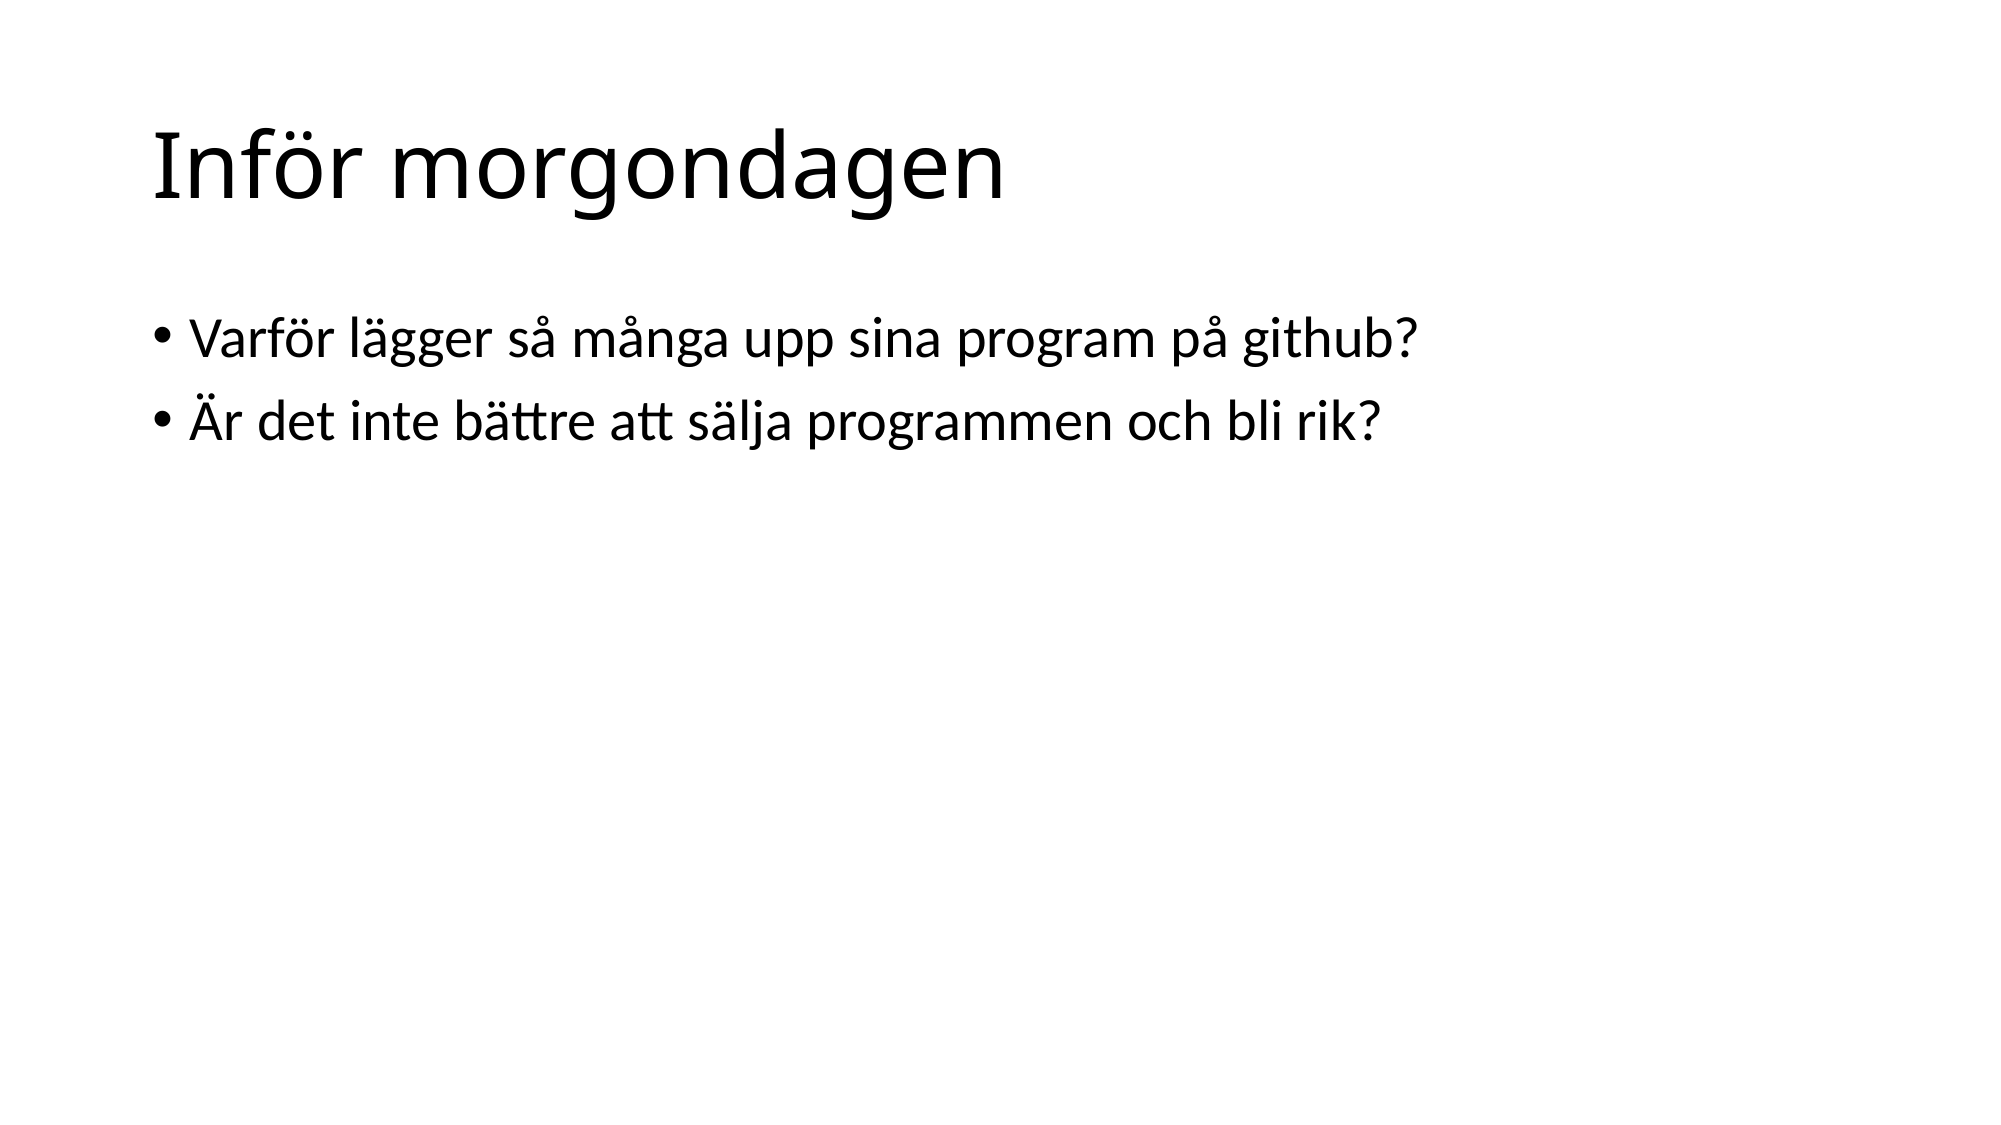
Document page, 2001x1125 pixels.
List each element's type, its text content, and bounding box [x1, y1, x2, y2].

title Inför morgondagen [137, 59, 1863, 278]
list Varför lägger så många upp sina program på github? Är det inte bättre att sälja programmen och bli rik? [137, 299, 1863, 1014]
